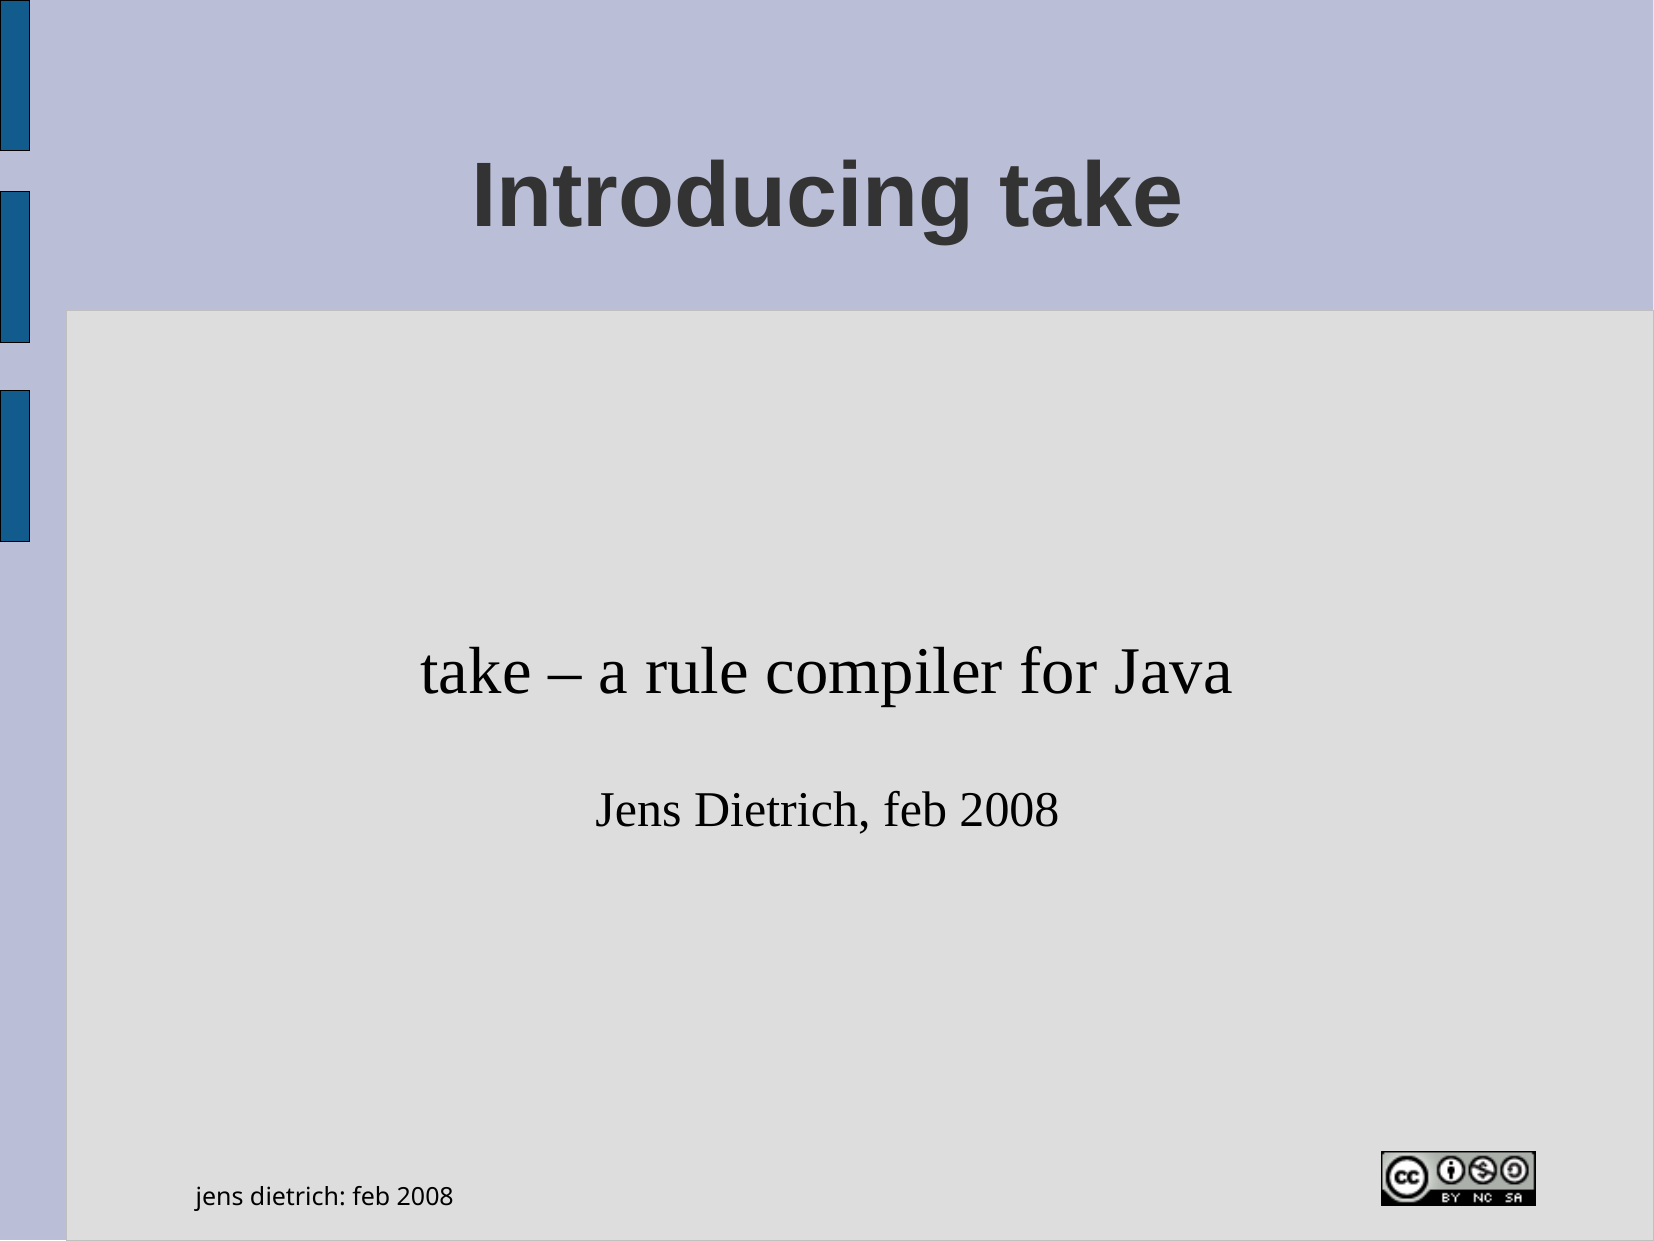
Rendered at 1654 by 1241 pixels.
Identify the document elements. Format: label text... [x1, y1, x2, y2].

title Introducing take [121, 91, 1534, 299]
picture [1381, 1151, 1536, 1206]
subtitle take – a rule compiler for Java Jens Dietrich, feb 2008 [121, 344, 1534, 1127]
